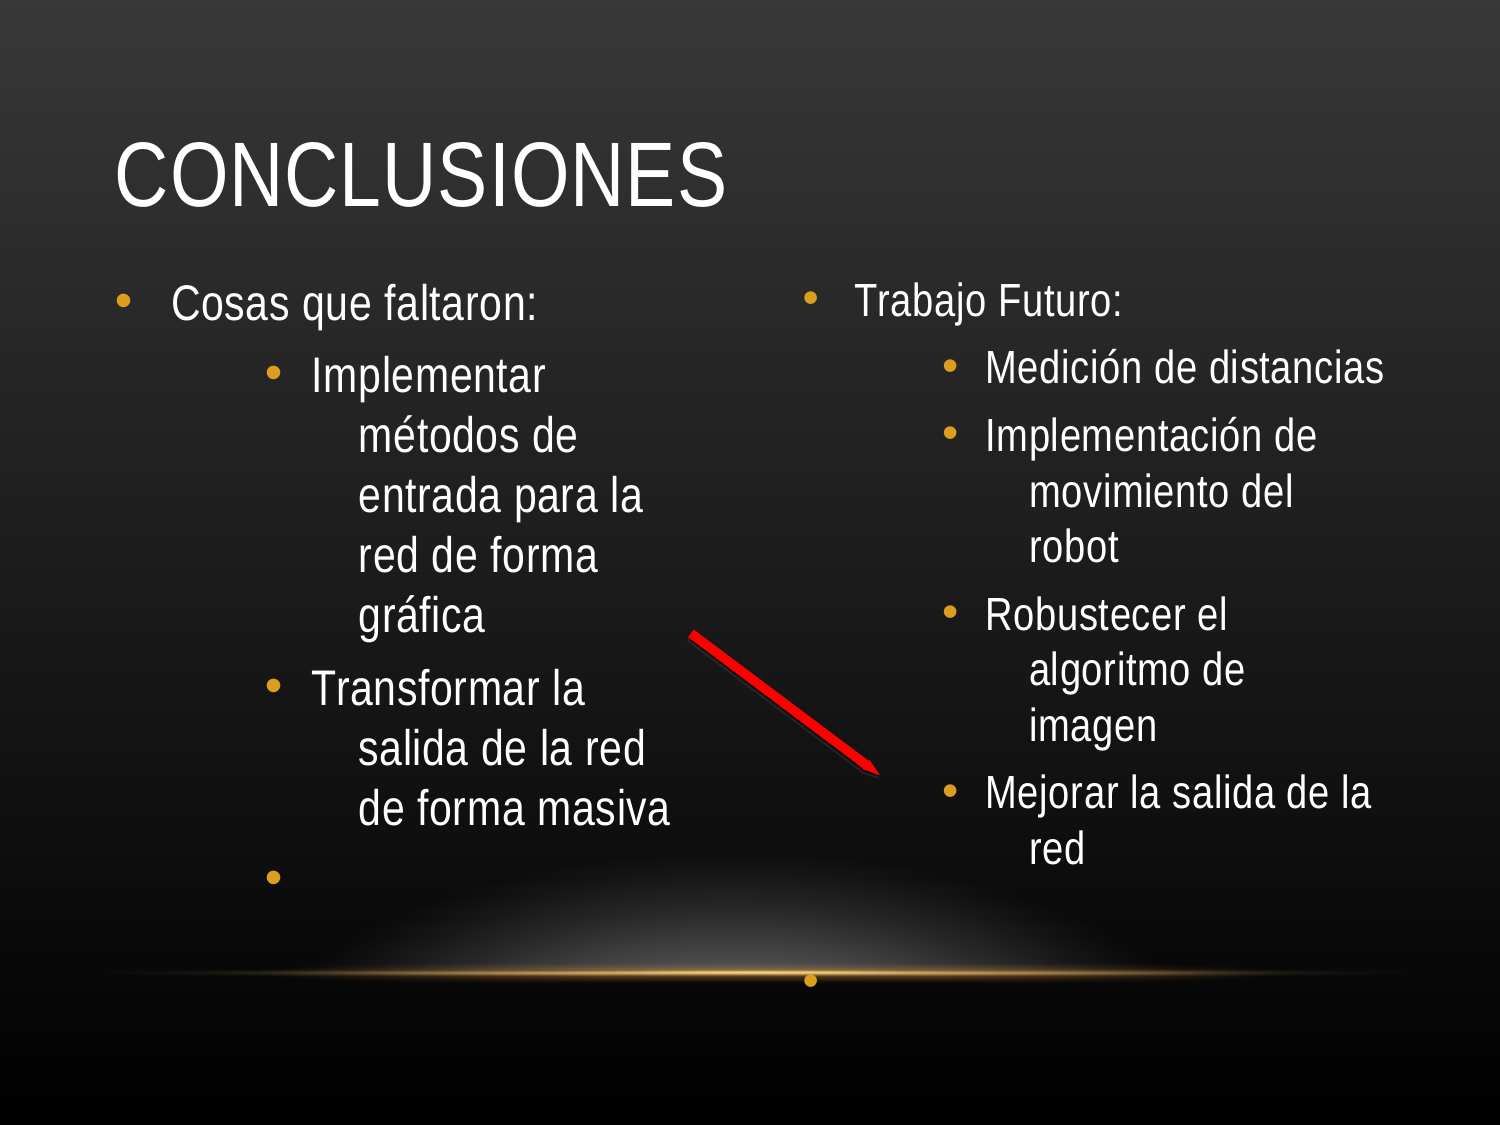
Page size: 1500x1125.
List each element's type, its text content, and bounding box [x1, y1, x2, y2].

list Cosas que faltaron: Implementar métodos de entrada para la red de forma gráfica Transformar la salida de la red de forma masiva [99, 262, 713, 938]
list Trabajo Futuro: Medición de distancias Implementación de movimiento del robot Robustecer el algoritmo de imagen Mejorar la salida de la red [787, 262, 1401, 938]
title Conclusiones [99, 45, 1400, 233]
